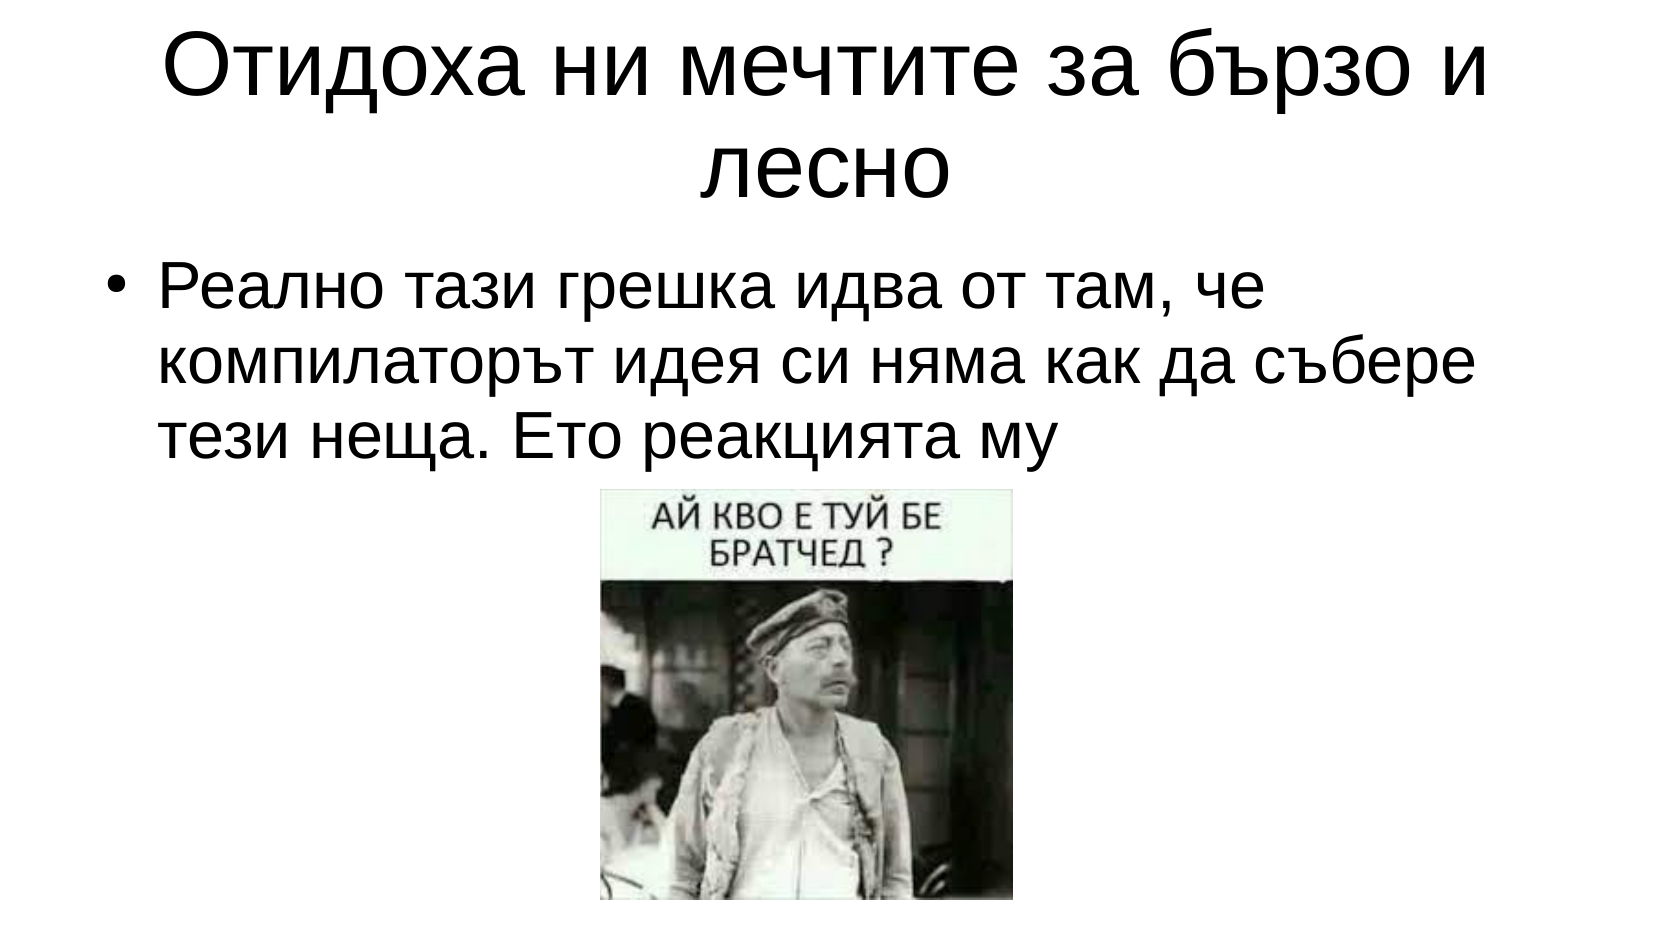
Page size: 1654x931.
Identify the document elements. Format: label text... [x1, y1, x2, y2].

picture [600, 489, 1013, 901]
list Реално тази грешка идва от там, че компилаторът идея си няма как да събере тези неща. Ето реакцията му [86, 248, 1576, 788]
title Отидоха ни мечтите за бързо и лесно [82, 12, 1571, 218]
